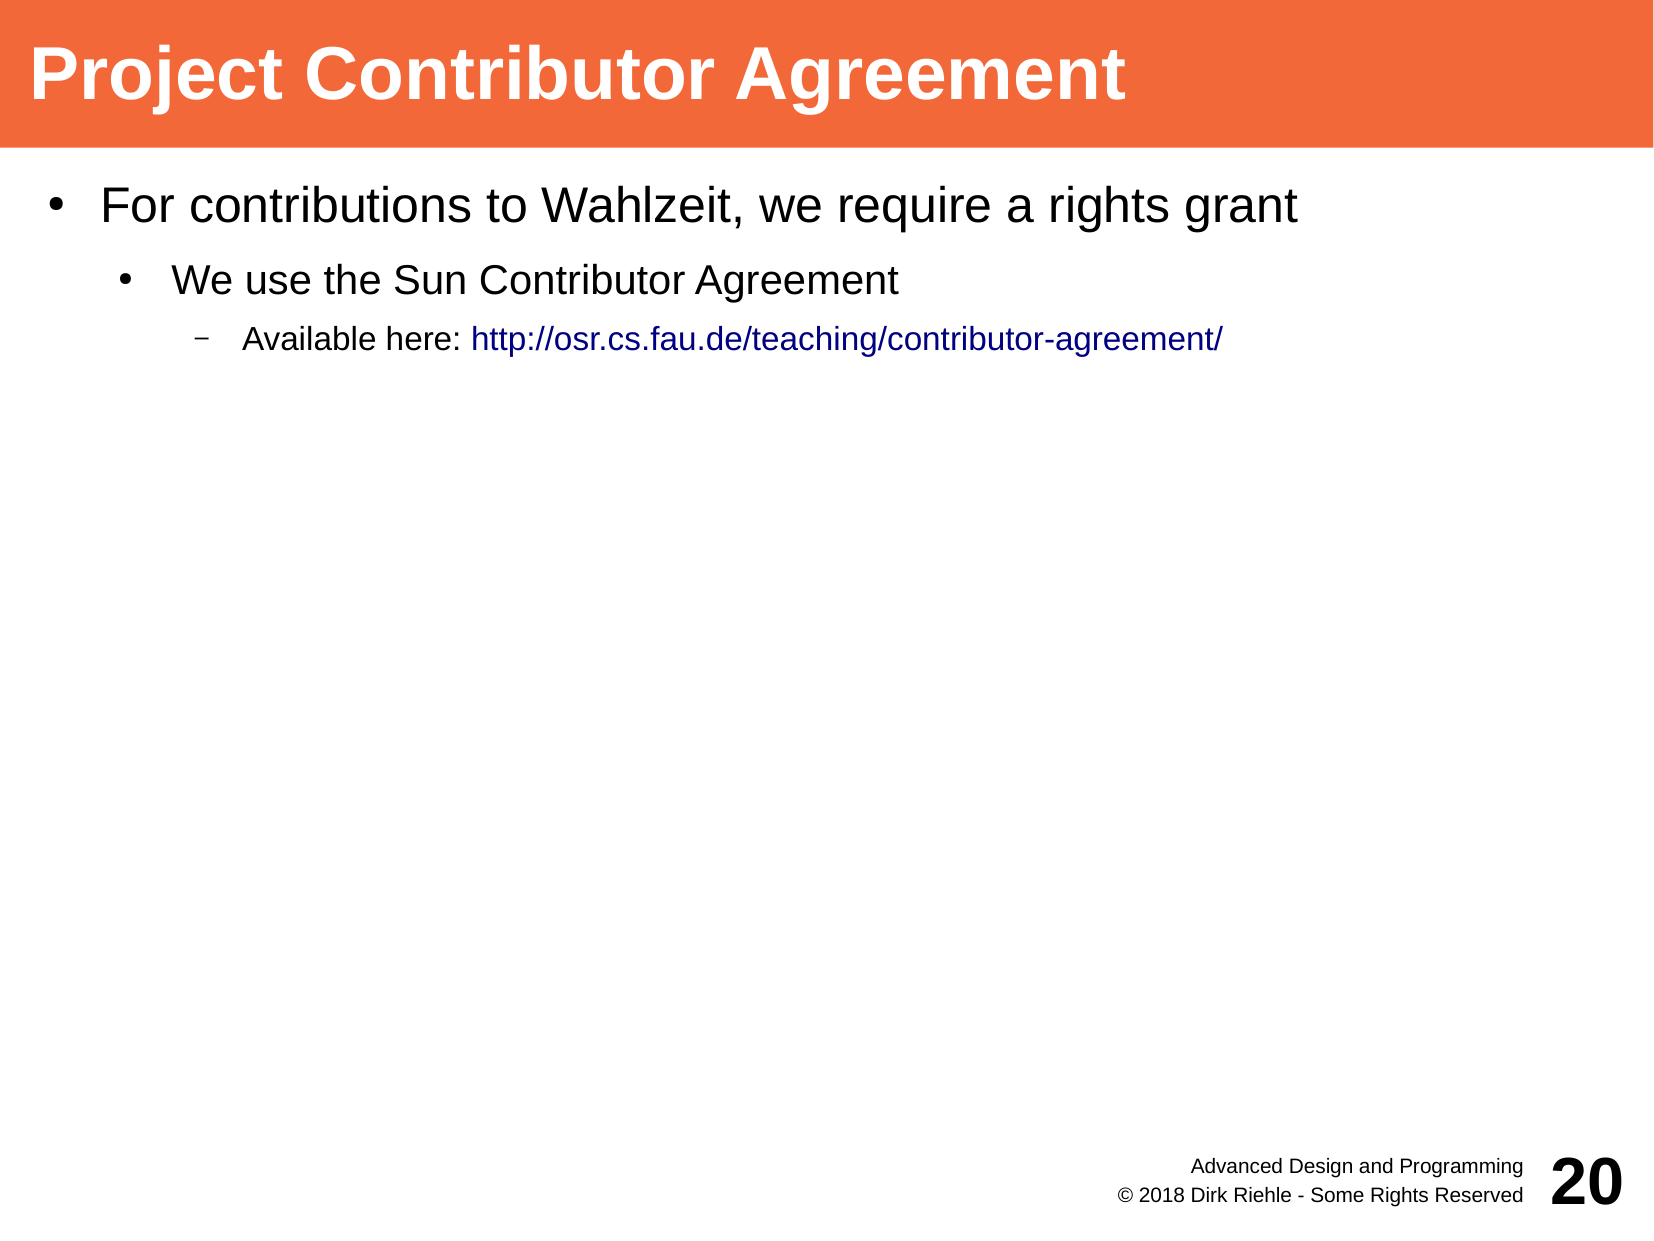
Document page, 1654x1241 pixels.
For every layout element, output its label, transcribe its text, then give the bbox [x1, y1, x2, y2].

title Project Contributor Agreement [0, 0, 1654, 148]
list For contributions to Wahlzeit, we require a rights grant We use the Sun Contributor Agreement Available here: http://osr.cs.fau.de/teaching/contributor-agreement/ [29, 177, 1625, 1063]
